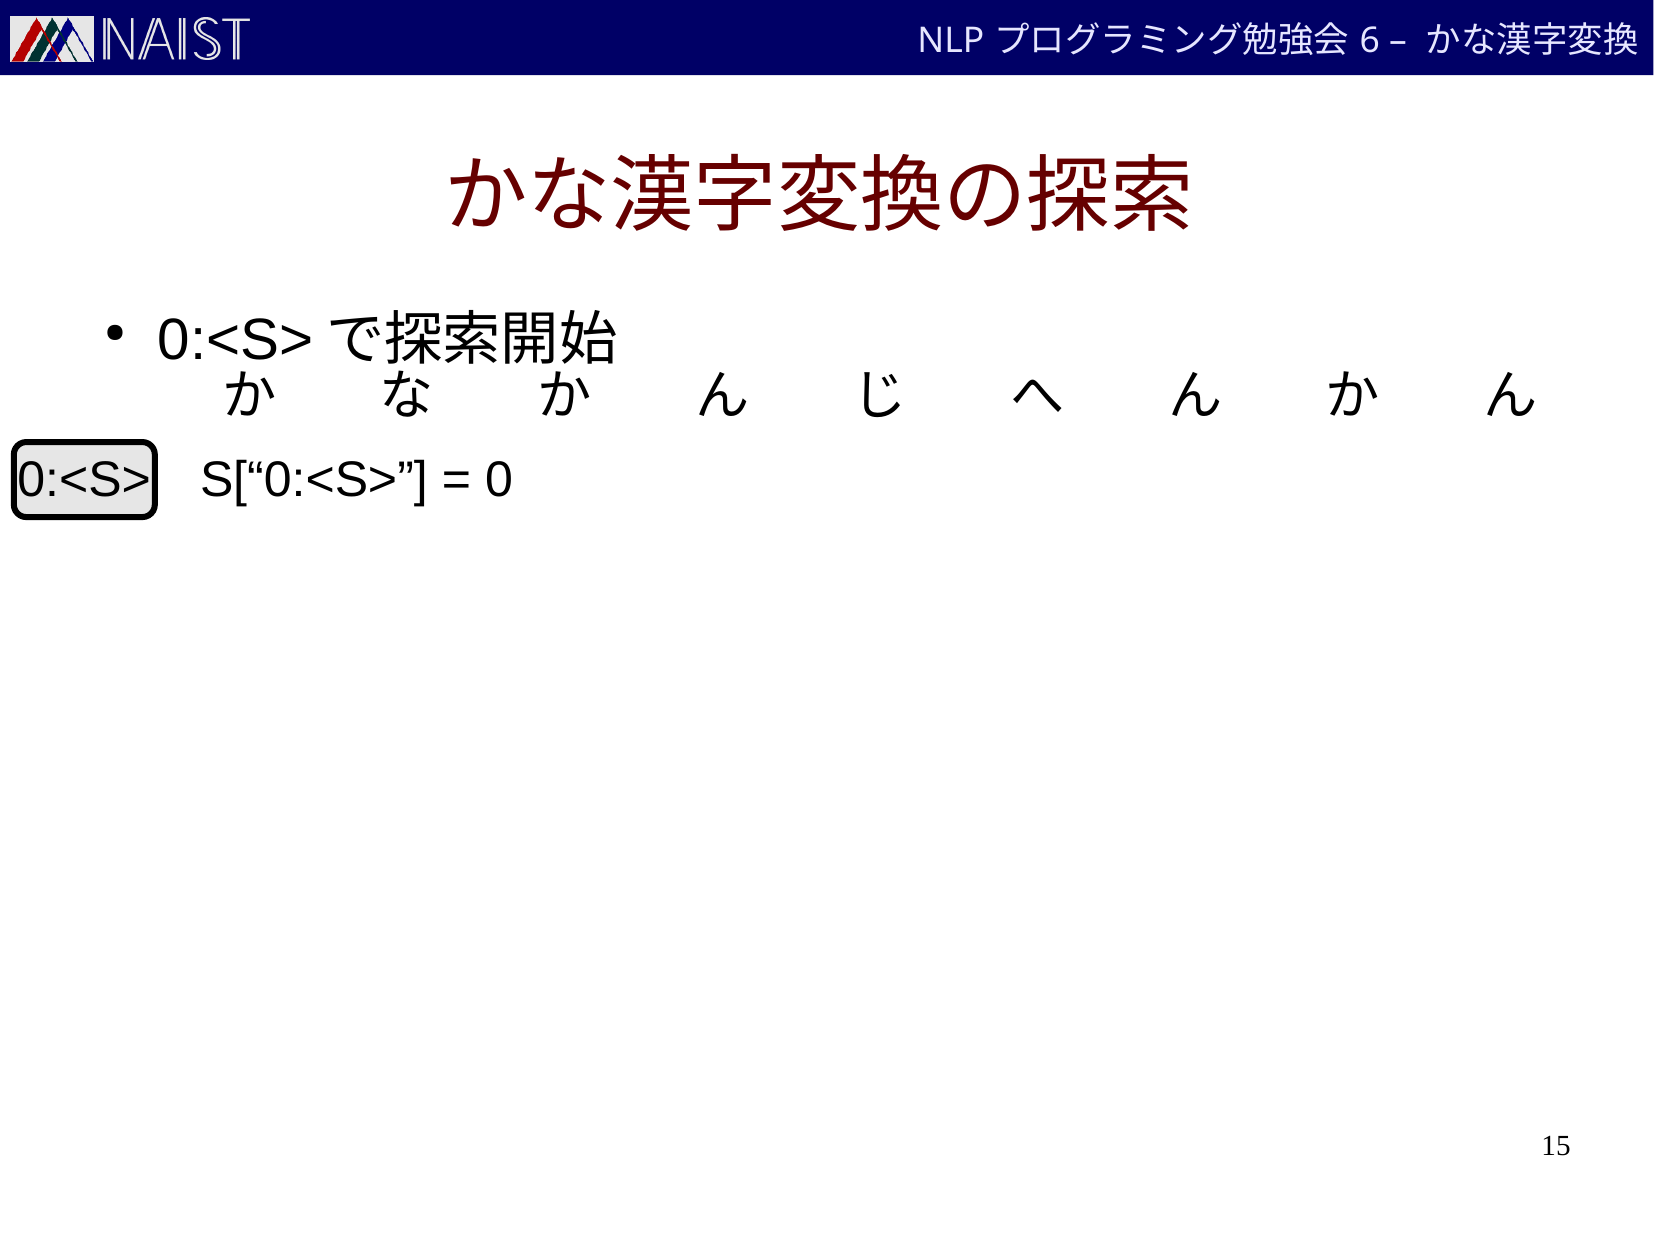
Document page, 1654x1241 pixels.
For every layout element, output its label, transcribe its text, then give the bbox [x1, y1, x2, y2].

text_box か な か ん じ へ ん か ん [207, 357, 1554, 436]
text_box S[“0:<S>”] = 0 [185, 444, 529, 515]
text_box 0:<S> [13, 442, 155, 518]
picture [10, 16, 94, 62]
list 0:<S>で探索開始 [86, 292, 1576, 358]
title かな漢字変換の探索 [75, 92, 1564, 285]
picture [102, 17, 251, 60]
